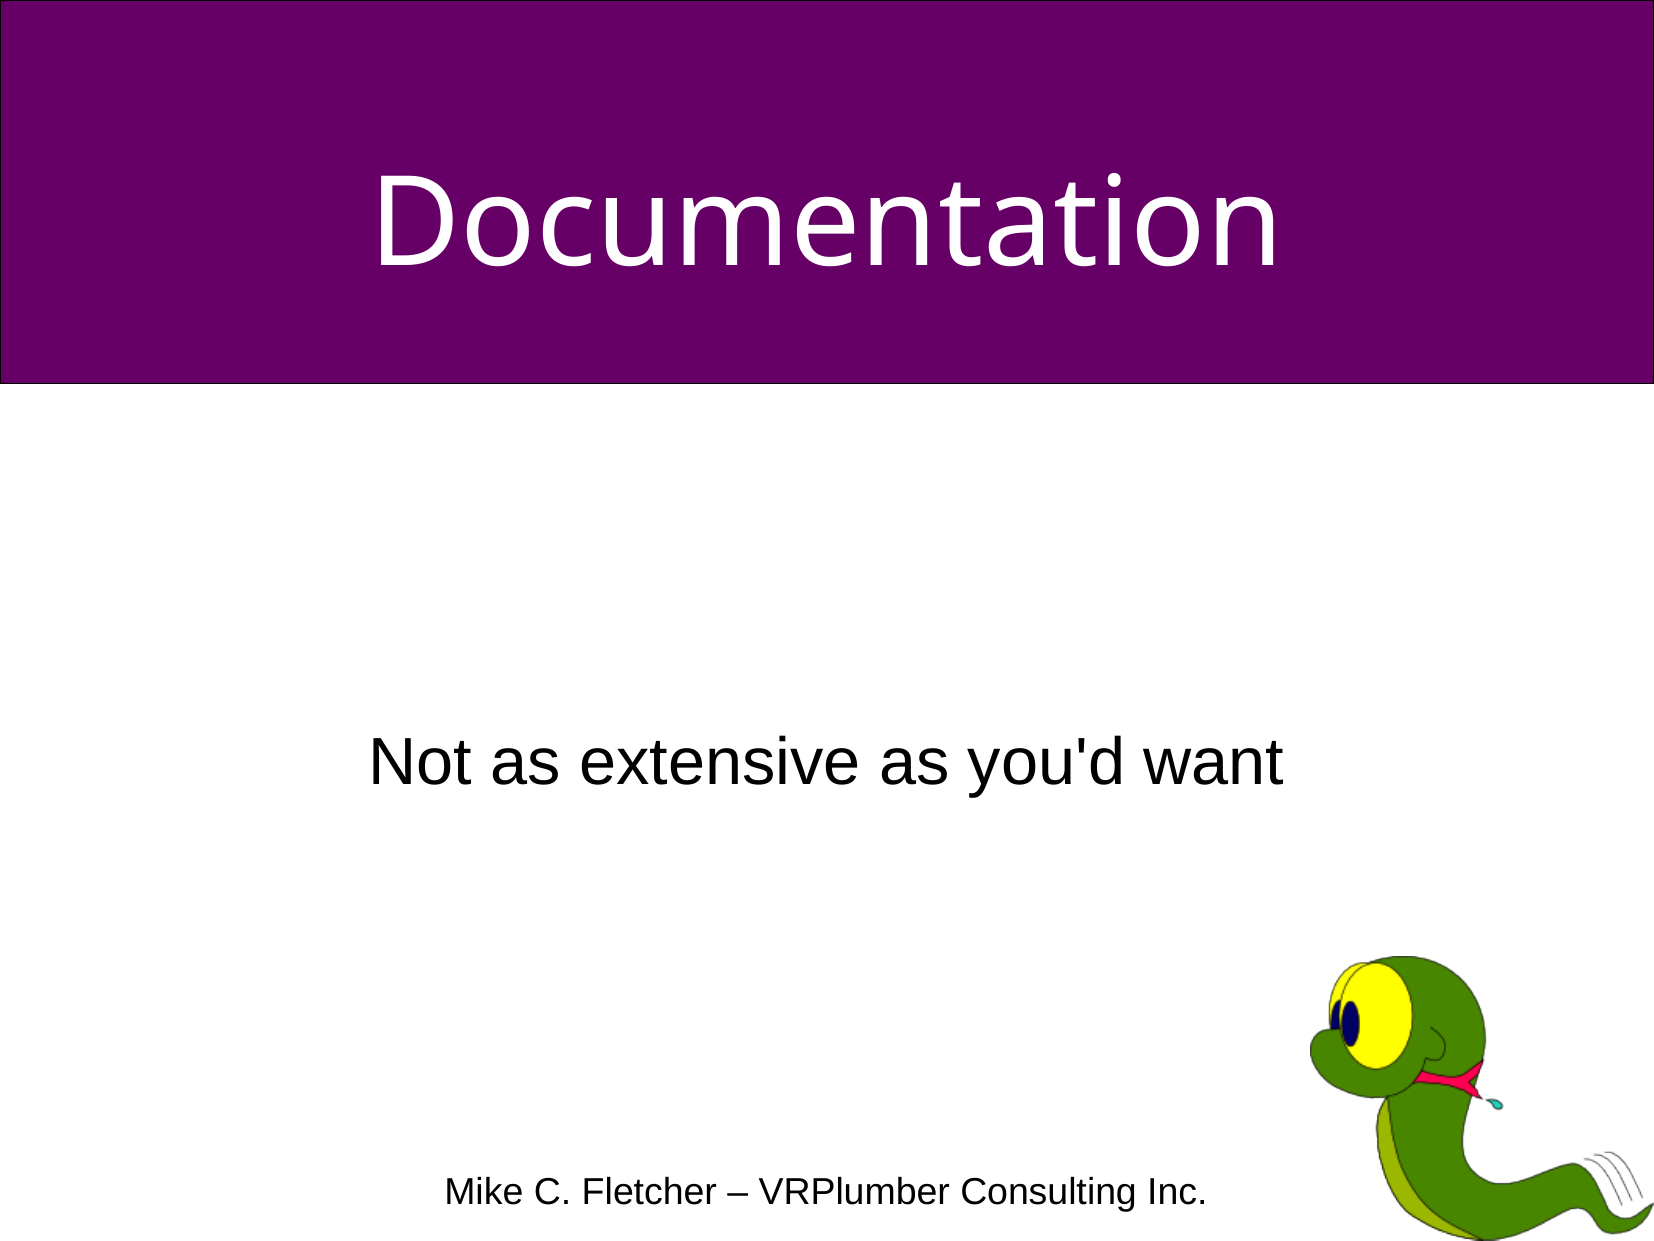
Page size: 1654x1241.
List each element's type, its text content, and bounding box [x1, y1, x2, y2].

subtitle Not as extensive as you'd want [82, 420, 1571, 1102]
title Documentation [82, 56, 1571, 377]
picture [1310, 956, 1654, 1241]
